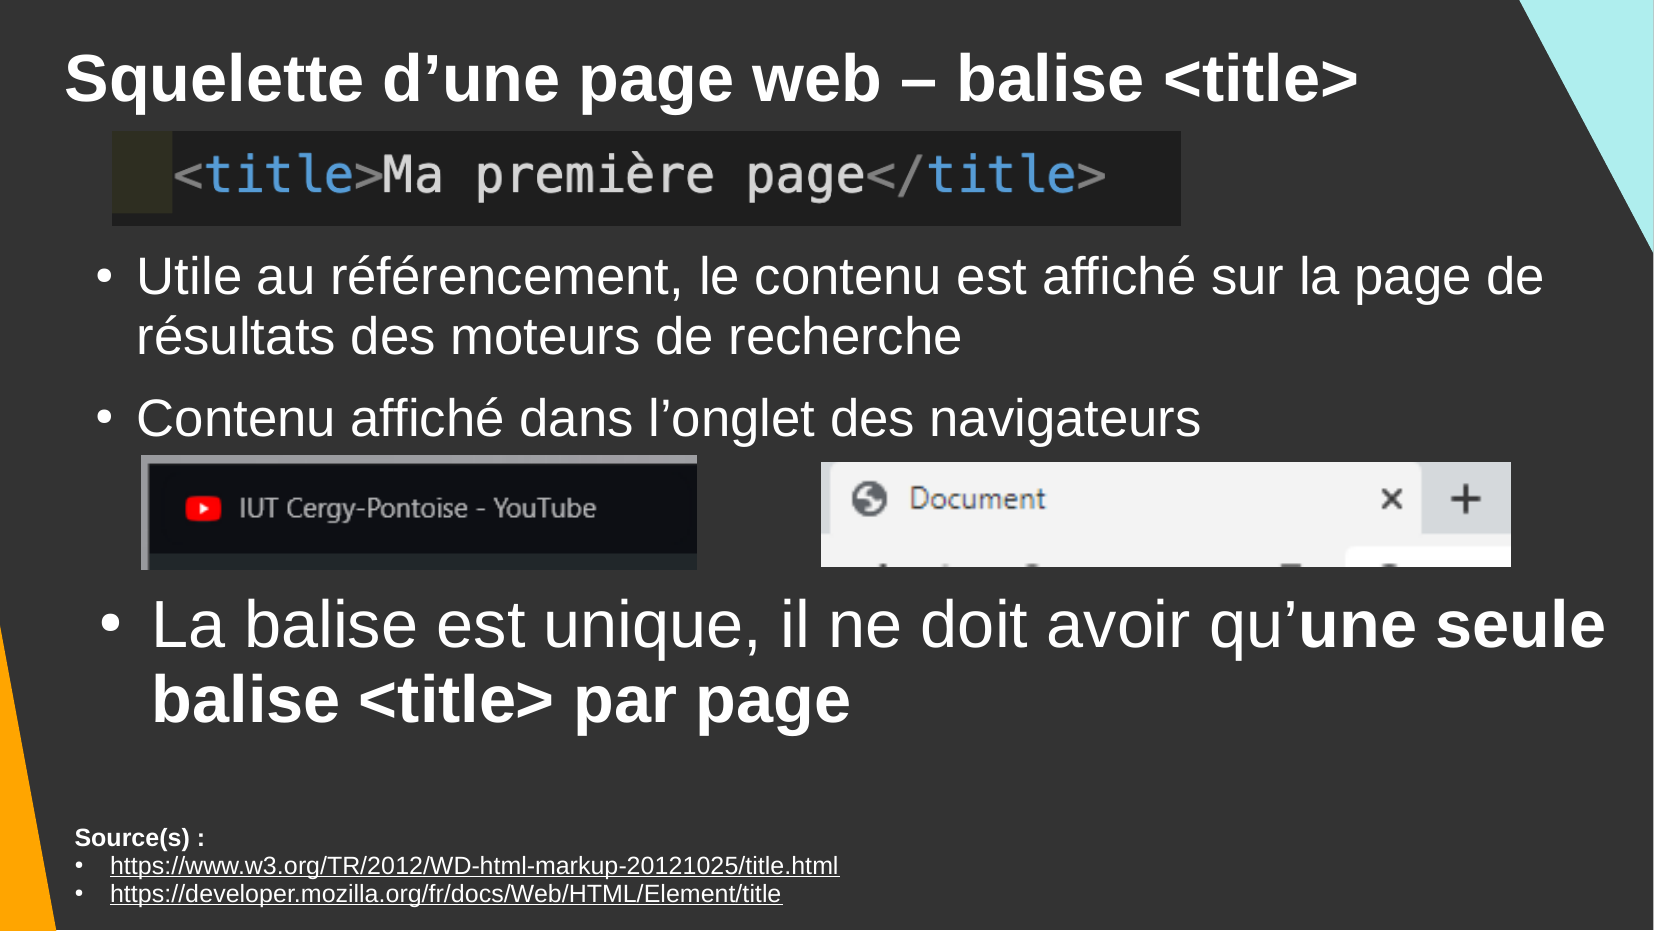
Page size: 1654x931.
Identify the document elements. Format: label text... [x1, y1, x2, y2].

list La balise est unique, il ne doit avoir qu’une seule balise <title> par page [80, 587, 1635, 756]
picture [112, 131, 1181, 226]
text_box [0, 625, 57, 931]
picture [141, 455, 697, 570]
picture [821, 462, 1511, 567]
text_box [1519, 0, 1654, 255]
text_box Source(s) : https://www.w3.org/TR/2012/WD-html-markup-20121025/title.html https://developer.mozilla.org/fr/docs/Web/HTML/Element/title [59, 816, 1548, 916]
title Squelette d’une page web – balise <title> [64, 40, 1553, 125]
list Utile au référencement, le contenu est affiché sur la page de résultats des moteurs de recherche Contenu affiché dans l’onglet des navigateurs [80, 247, 1635, 450]
